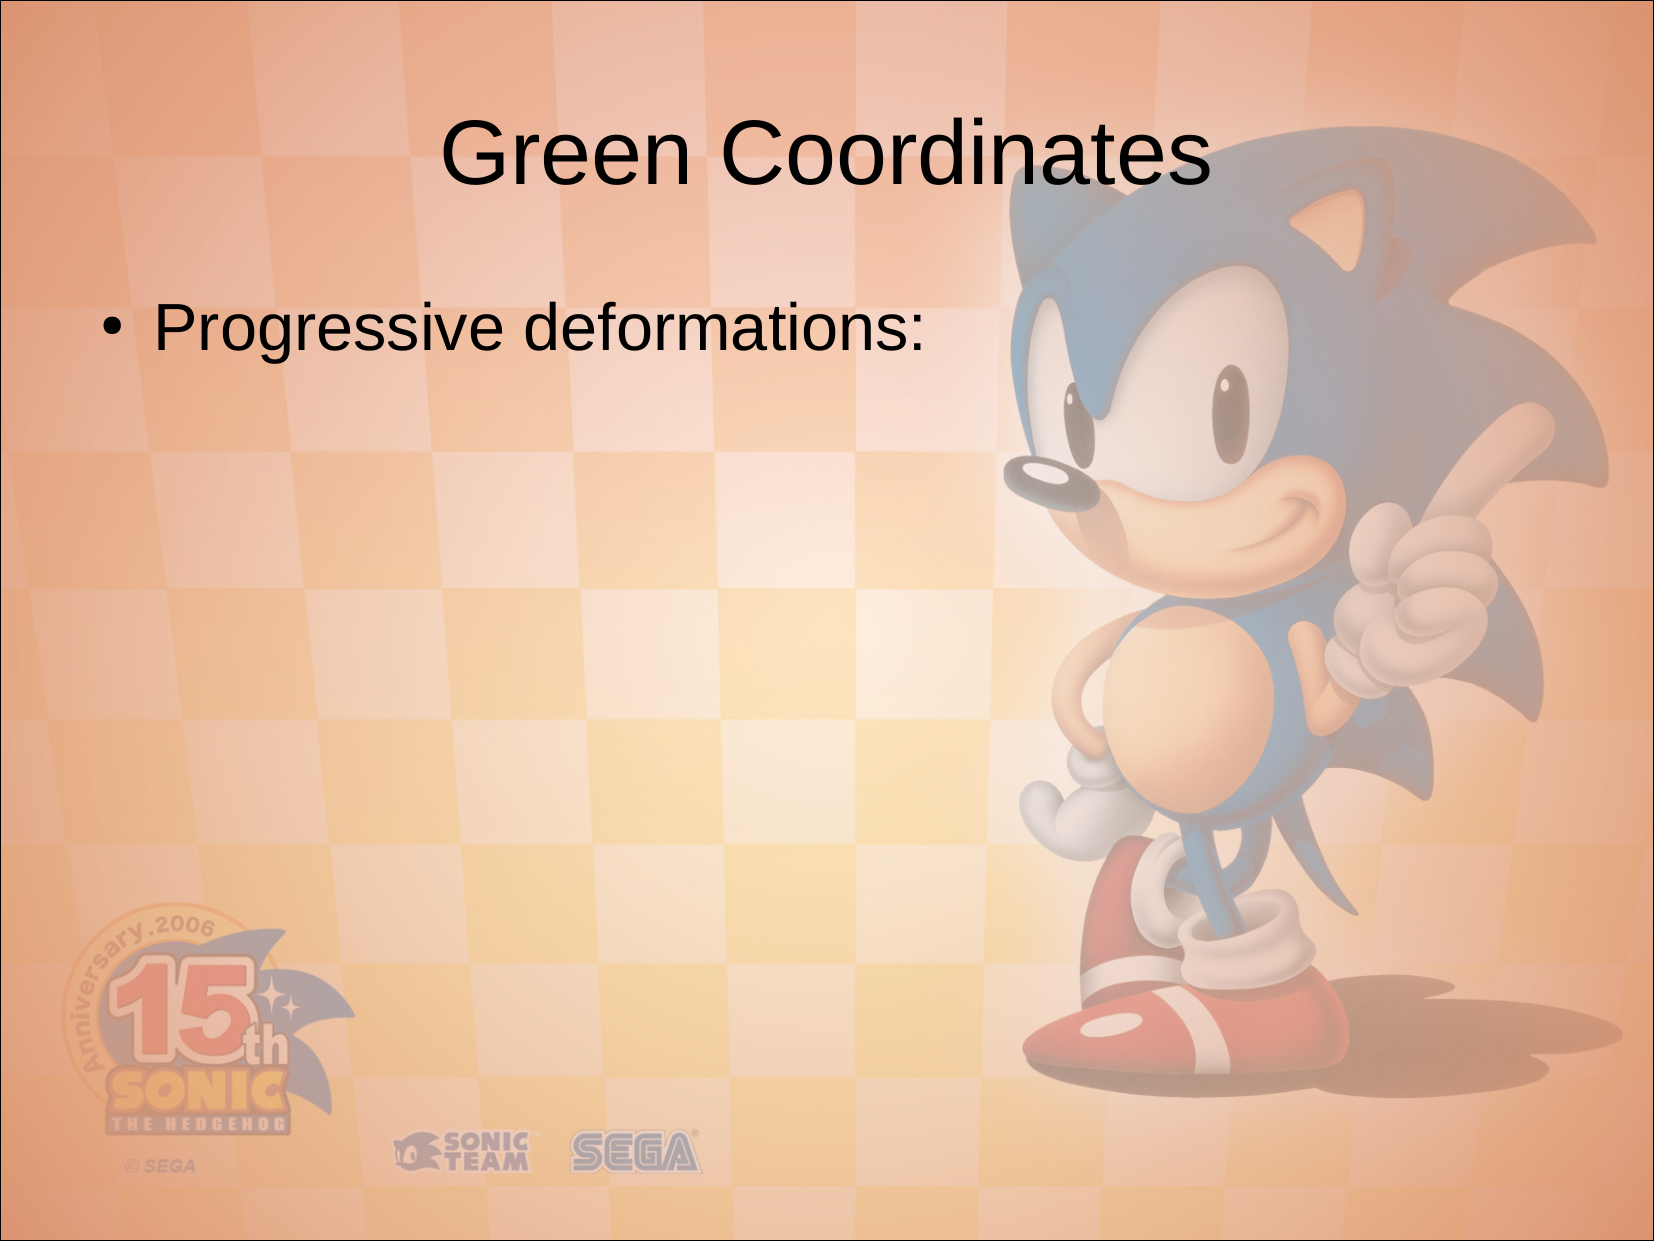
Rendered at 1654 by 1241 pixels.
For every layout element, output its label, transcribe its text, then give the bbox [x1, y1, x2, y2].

picture [86, 383, 798, 957]
title Green Coordinates [82, 49, 1571, 257]
list Progressive deformations: [82, 290, 1571, 1094]
